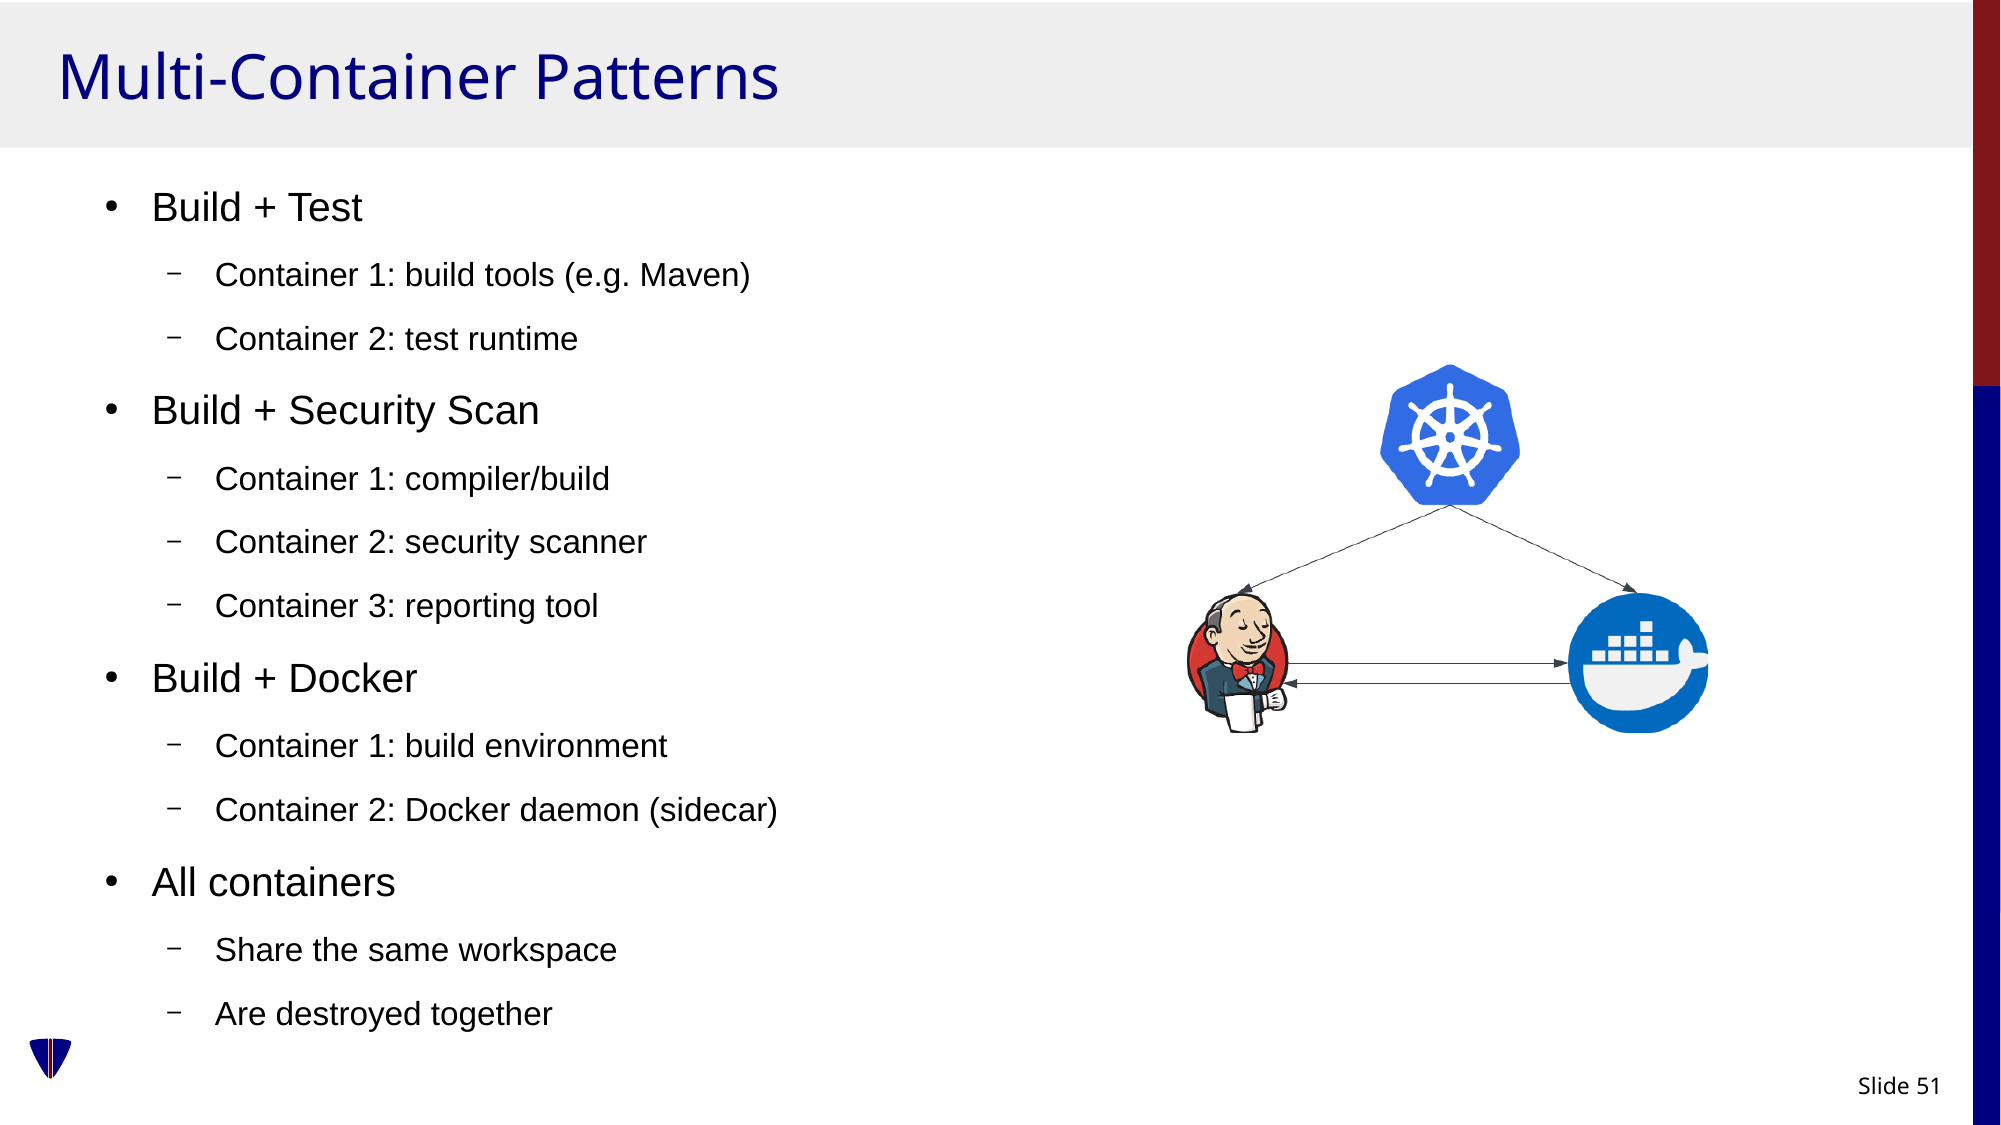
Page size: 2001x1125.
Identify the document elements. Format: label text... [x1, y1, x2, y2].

title Multi-Container Patterns [0, 2, 1973, 148]
list Build + Test Container 1: build tools (e.g. Maven) Container 2: test runtime Build + Security Scan Container 1: compiler/build Container 2: security scanner Container 3: reporting tool Build + Docker Container 1: build environment Container 2: Docker daemon (sidecar) All containers Share the same workspace Are destroyed together [88, 177, 1123, 1034]
picture [1151, 329, 1743, 768]
